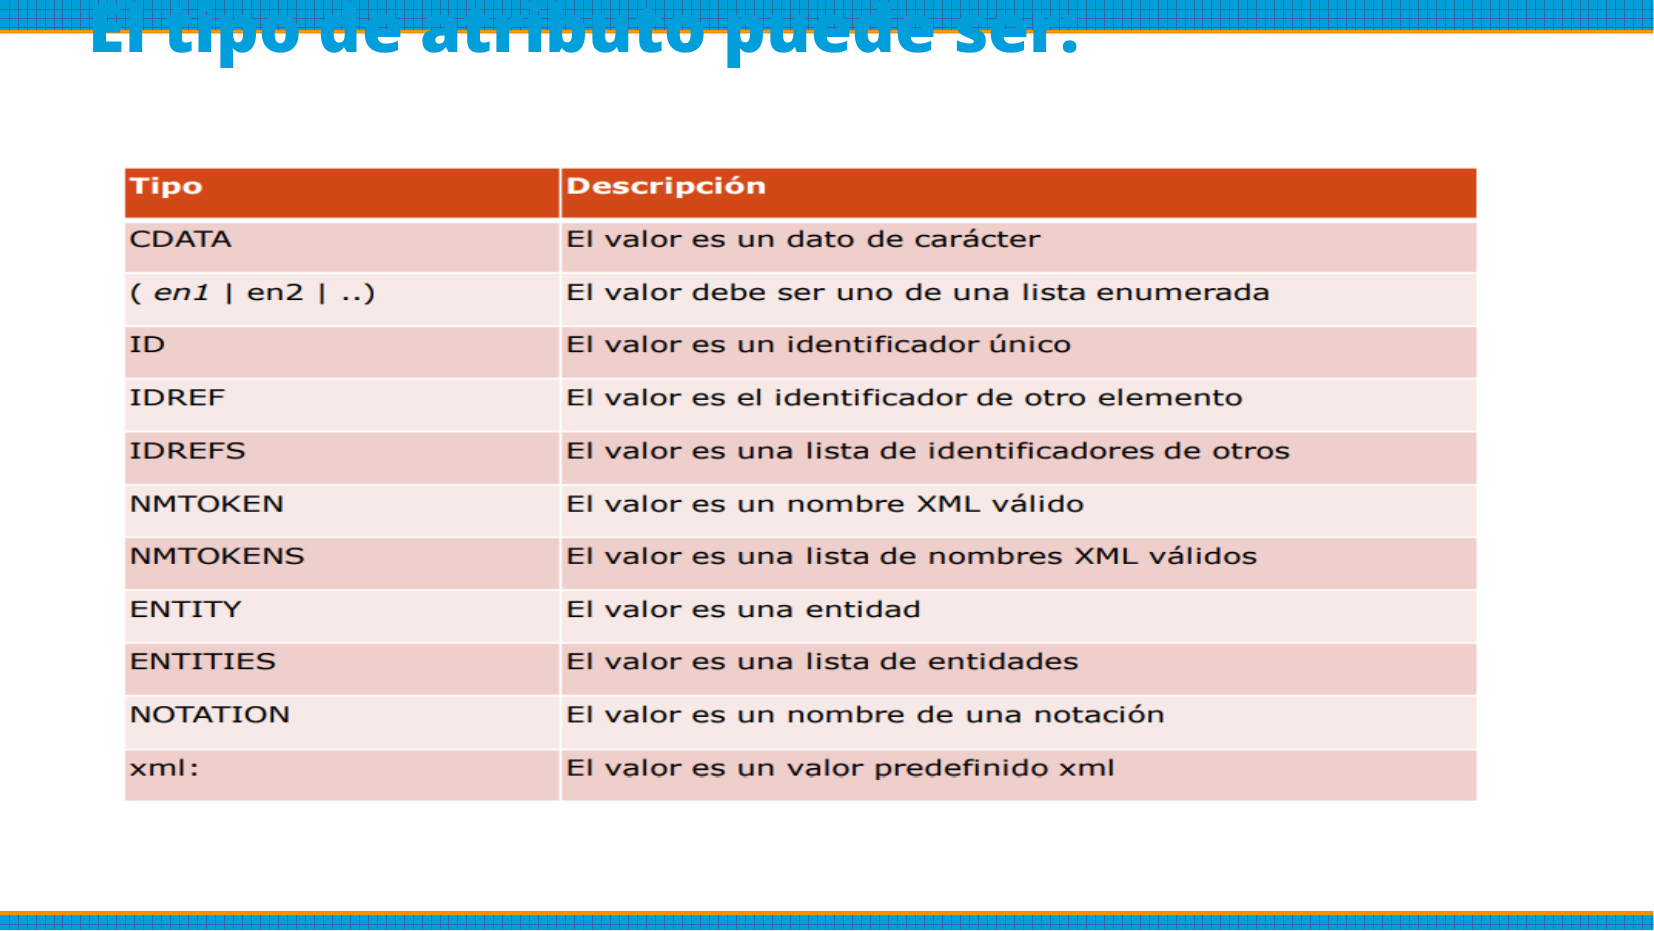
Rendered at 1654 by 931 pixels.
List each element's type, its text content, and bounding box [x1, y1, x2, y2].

picture [118, 147, 1506, 818]
subtitle El tipo de atributo puede ser: [88, 14, 1565, 828]
